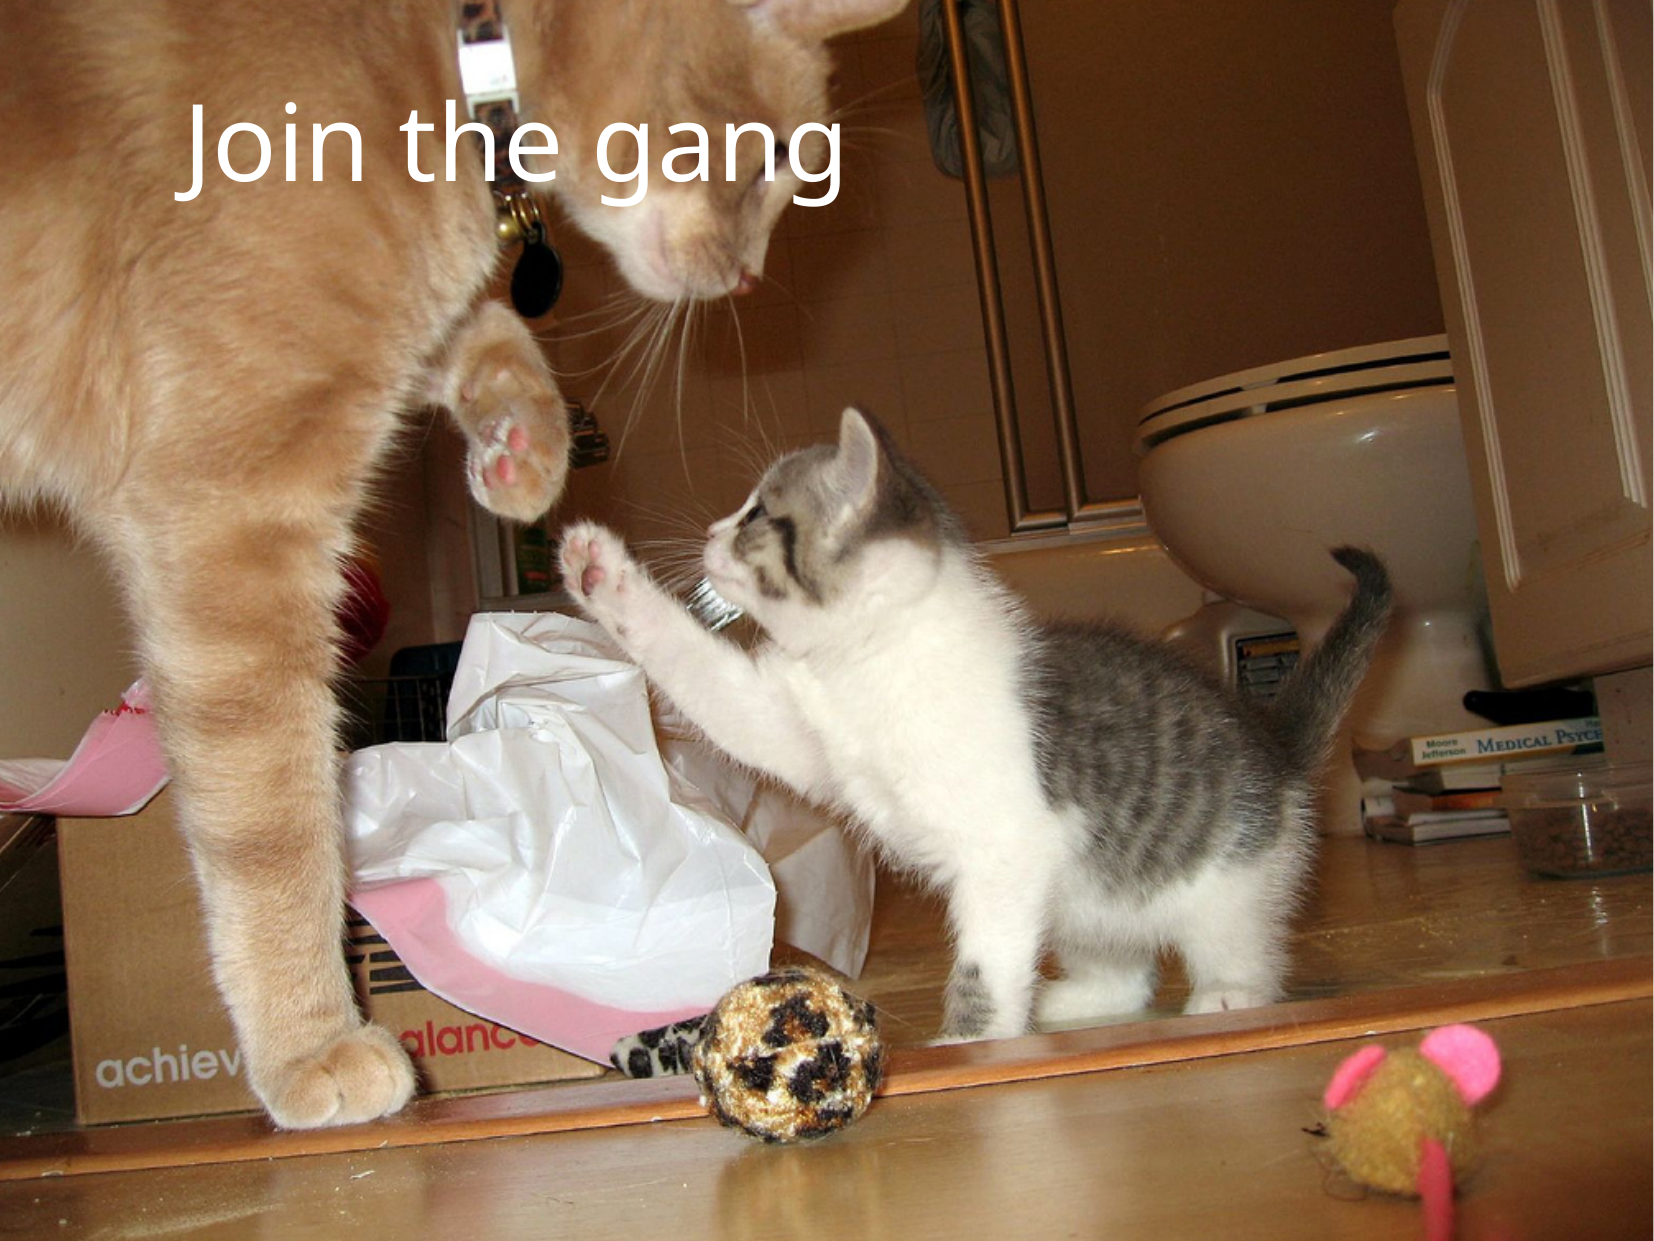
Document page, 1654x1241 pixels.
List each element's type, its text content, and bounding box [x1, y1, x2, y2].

text_box Join the gang [0, 76, 1033, 202]
picture [0, 0, 1654, 1241]
